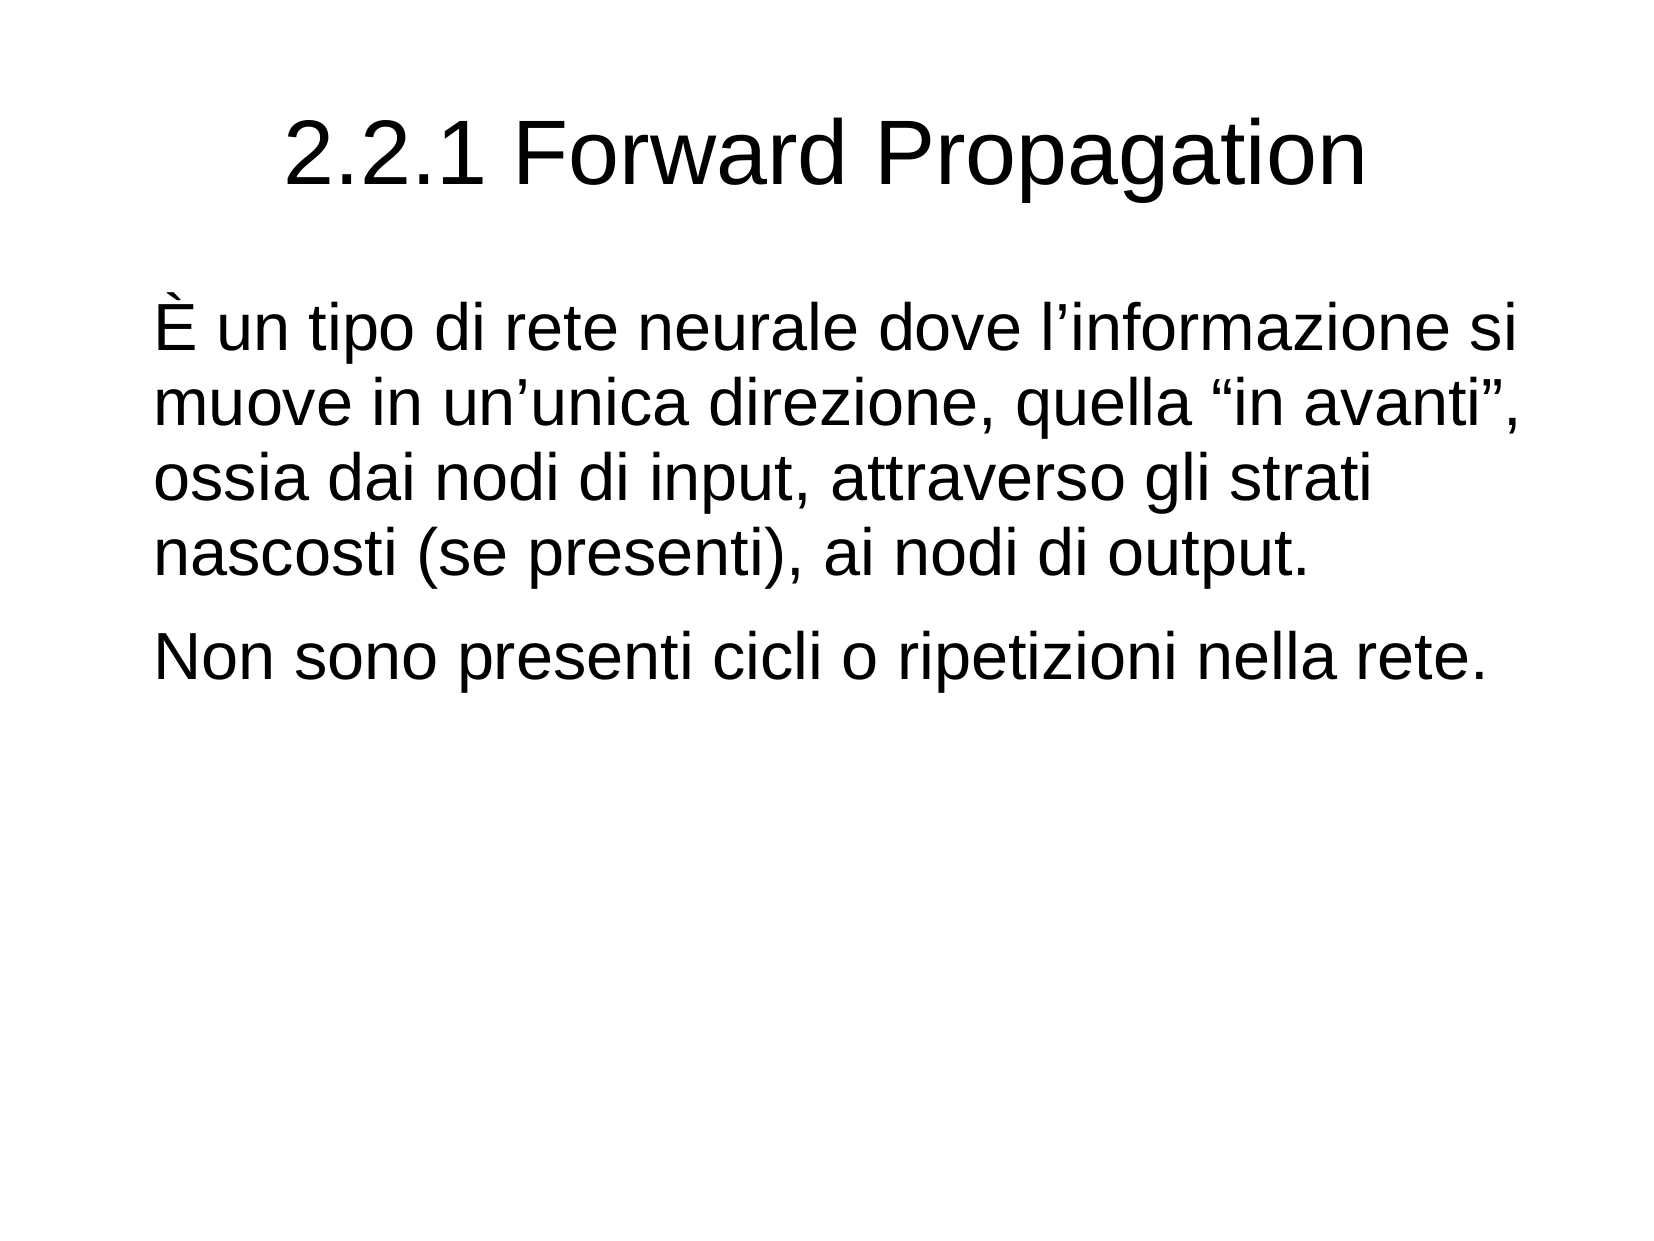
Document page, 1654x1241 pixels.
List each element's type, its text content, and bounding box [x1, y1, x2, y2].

list È un tipo di rete neurale dove l’informazione si muove in un’unica direzione, quella “in avanti”, ossia dai nodi di input, attraverso gli strati nascosti (se presenti), ai nodi di output. Non sono presenti cicli o ripetizioni nella rete. [82, 290, 1571, 1010]
title 2.2.1 Forward Propagation [82, 49, 1571, 257]
